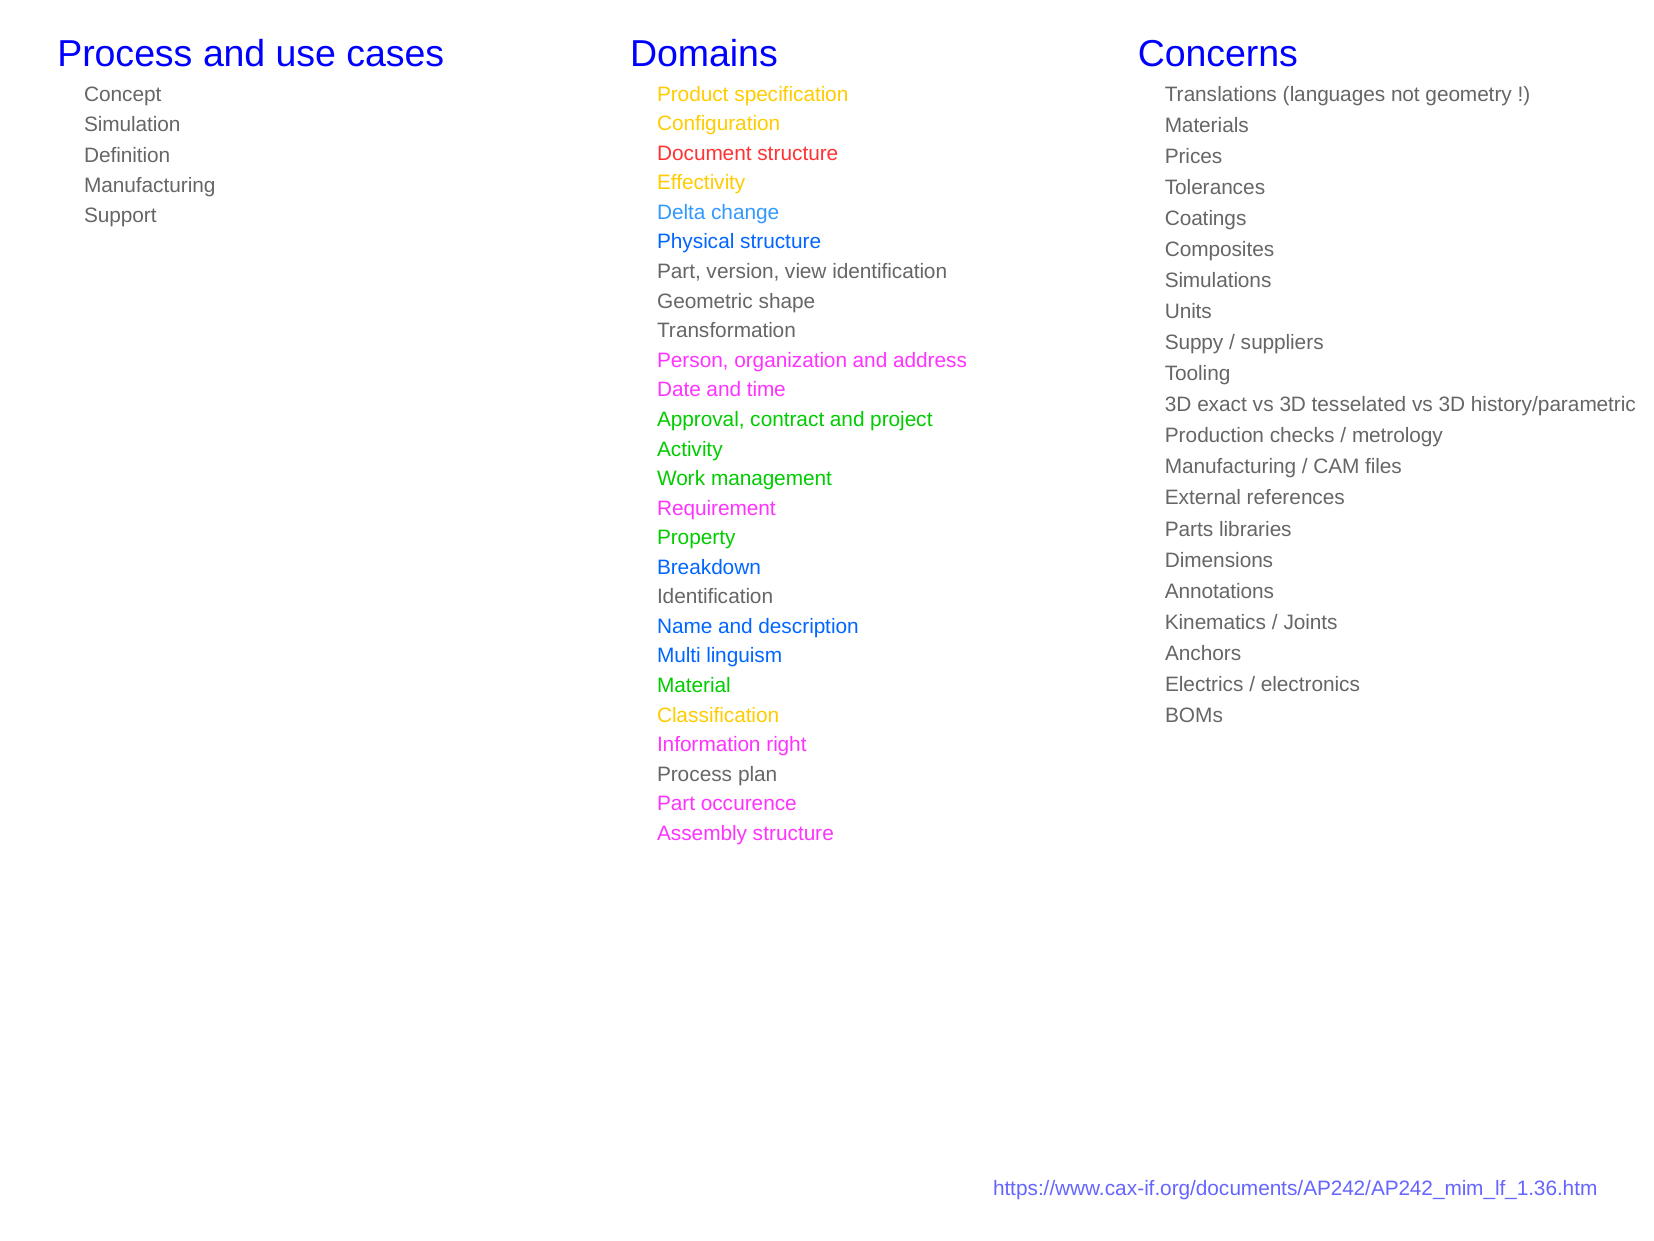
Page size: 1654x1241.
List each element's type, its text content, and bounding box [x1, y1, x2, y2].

text_box Material [642, 666, 746, 695]
text_box Product specification [642, 75, 864, 114]
text_box BOMs [1150, 696, 1238, 735]
text_box Assembly structure [642, 814, 849, 853]
text_box Definition [69, 135, 186, 166]
text_box Person, organization and address [642, 341, 982, 380]
text_box 3D exact vs 3D tesselated vs 3D history/parametric [1150, 385, 1651, 424]
text_box Concerns [1123, 24, 1313, 82]
text_box Kinematics / Joints [1150, 603, 1353, 642]
text_box Manufacturing [69, 166, 231, 205]
text_box Name and description [642, 607, 874, 646]
text_box https://www.cax-if.org/documents/AP242/AP242_mim_lf_1.36.htm [978, 1169, 1613, 1208]
text_box Effectivity [642, 163, 761, 193]
text_box Transformation [642, 311, 811, 341]
text_box Prices [1150, 137, 1238, 168]
text_box Suppy / suppliers [1150, 323, 1339, 362]
text_box Electrics / electronics [1150, 665, 1376, 704]
text_box Production checks / metrology [1150, 416, 1458, 455]
text_box Information right [642, 725, 822, 764]
text_box Manufacturing / CAM files [1150, 447, 1417, 486]
text_box Multi linguism [642, 636, 797, 675]
text_box Materials [1150, 106, 1264, 145]
text_box Tolerances [1150, 168, 1281, 207]
text_box Work management [642, 459, 847, 498]
text_box Tooling [1150, 354, 1246, 385]
text_box Support [69, 196, 172, 235]
text_box Approval, contract and project [642, 400, 948, 439]
text_box Domains [615, 24, 793, 82]
text_box Anchors [1150, 634, 1257, 665]
text_box Annotations [1150, 572, 1290, 603]
text_box Simulations [1150, 261, 1287, 300]
text_box Property [642, 518, 751, 548]
text_box Dimensions [1150, 540, 1289, 572]
text_box Requirement [642, 498, 791, 528]
text_box Identification [642, 577, 788, 607]
text_box Geometric shape [642, 281, 830, 321]
text_box Delta change [642, 193, 794, 222]
text_box Simulation [69, 105, 196, 144]
text_box External references [1150, 478, 1360, 517]
text_box Coatings [1150, 199, 1262, 230]
text_box Process plan [642, 755, 792, 784]
text_box Composites [1150, 230, 1290, 269]
text_box Concept [69, 82, 177, 105]
text_box Units [1150, 292, 1227, 323]
text_box Classification [642, 695, 794, 725]
text_box Document structure [642, 134, 854, 173]
text_box Process and use cases [42, 24, 460, 82]
text_box Translations (languages not geometry !) [1150, 75, 1546, 114]
text_box Configuration [642, 104, 795, 134]
text_box Parts libraries [1150, 509, 1307, 548]
text_box Part, version, view identification [642, 252, 962, 291]
text_box Date and time [642, 370, 801, 400]
text_box Breakdown [642, 548, 776, 577]
text_box Physical structure [642, 222, 836, 252]
text_box Part occurence [642, 784, 812, 814]
text_box Activity [642, 429, 738, 459]
